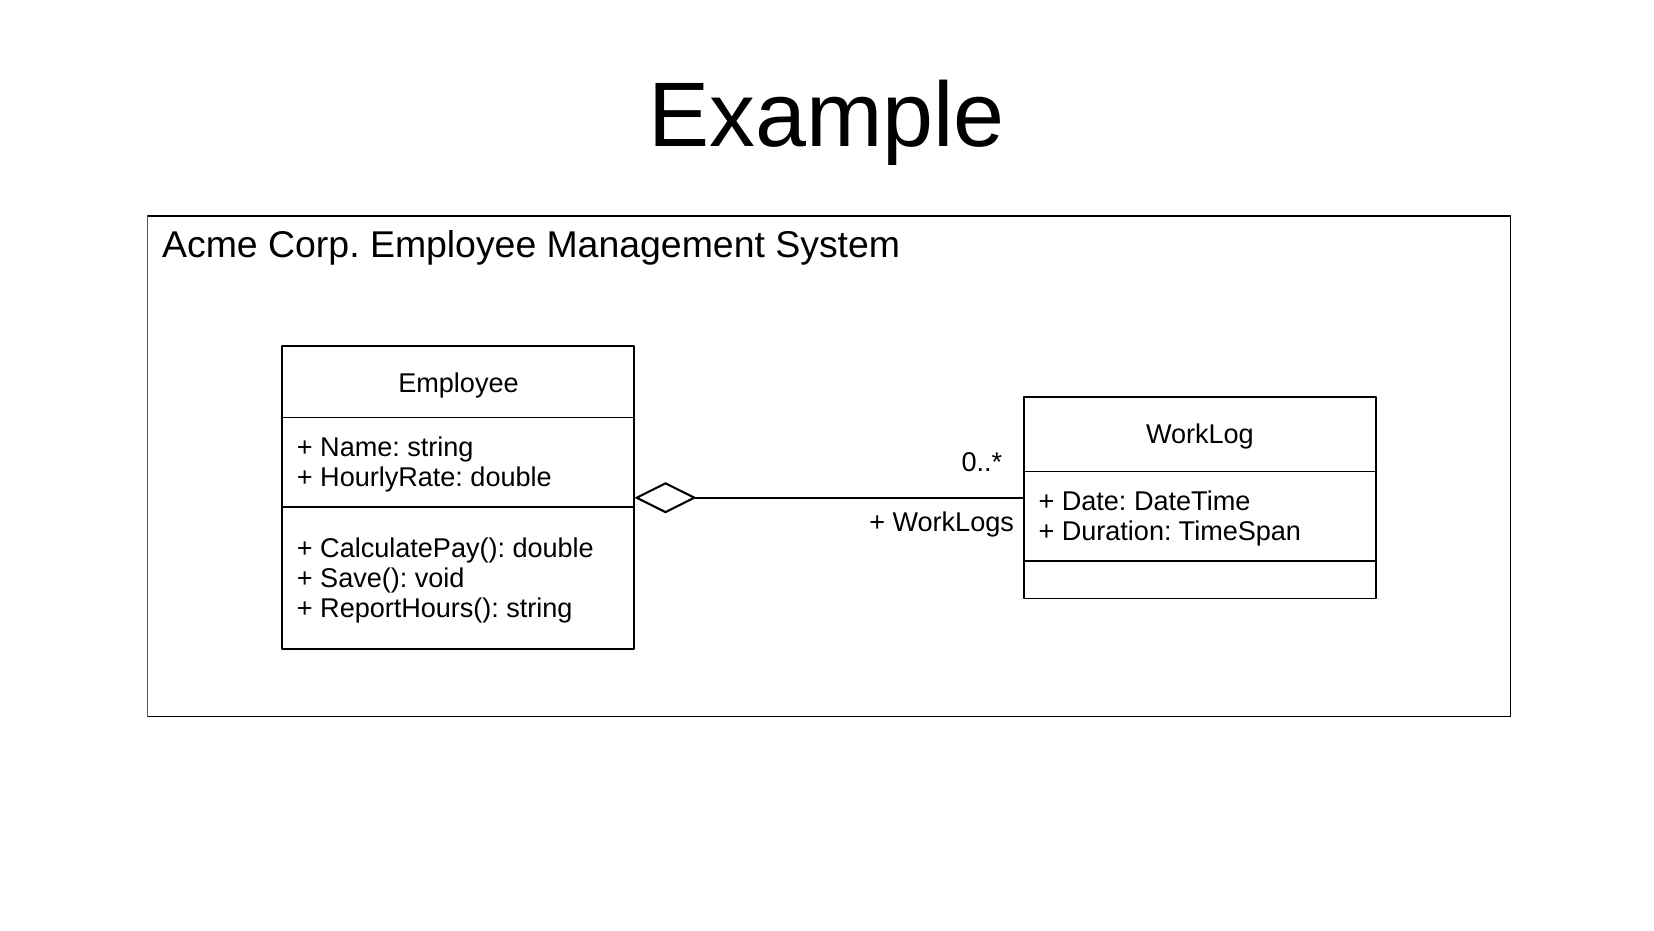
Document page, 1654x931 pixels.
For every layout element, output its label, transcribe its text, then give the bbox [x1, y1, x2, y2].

title Example [82, 37, 1571, 193]
picture [146, 214, 1512, 718]
